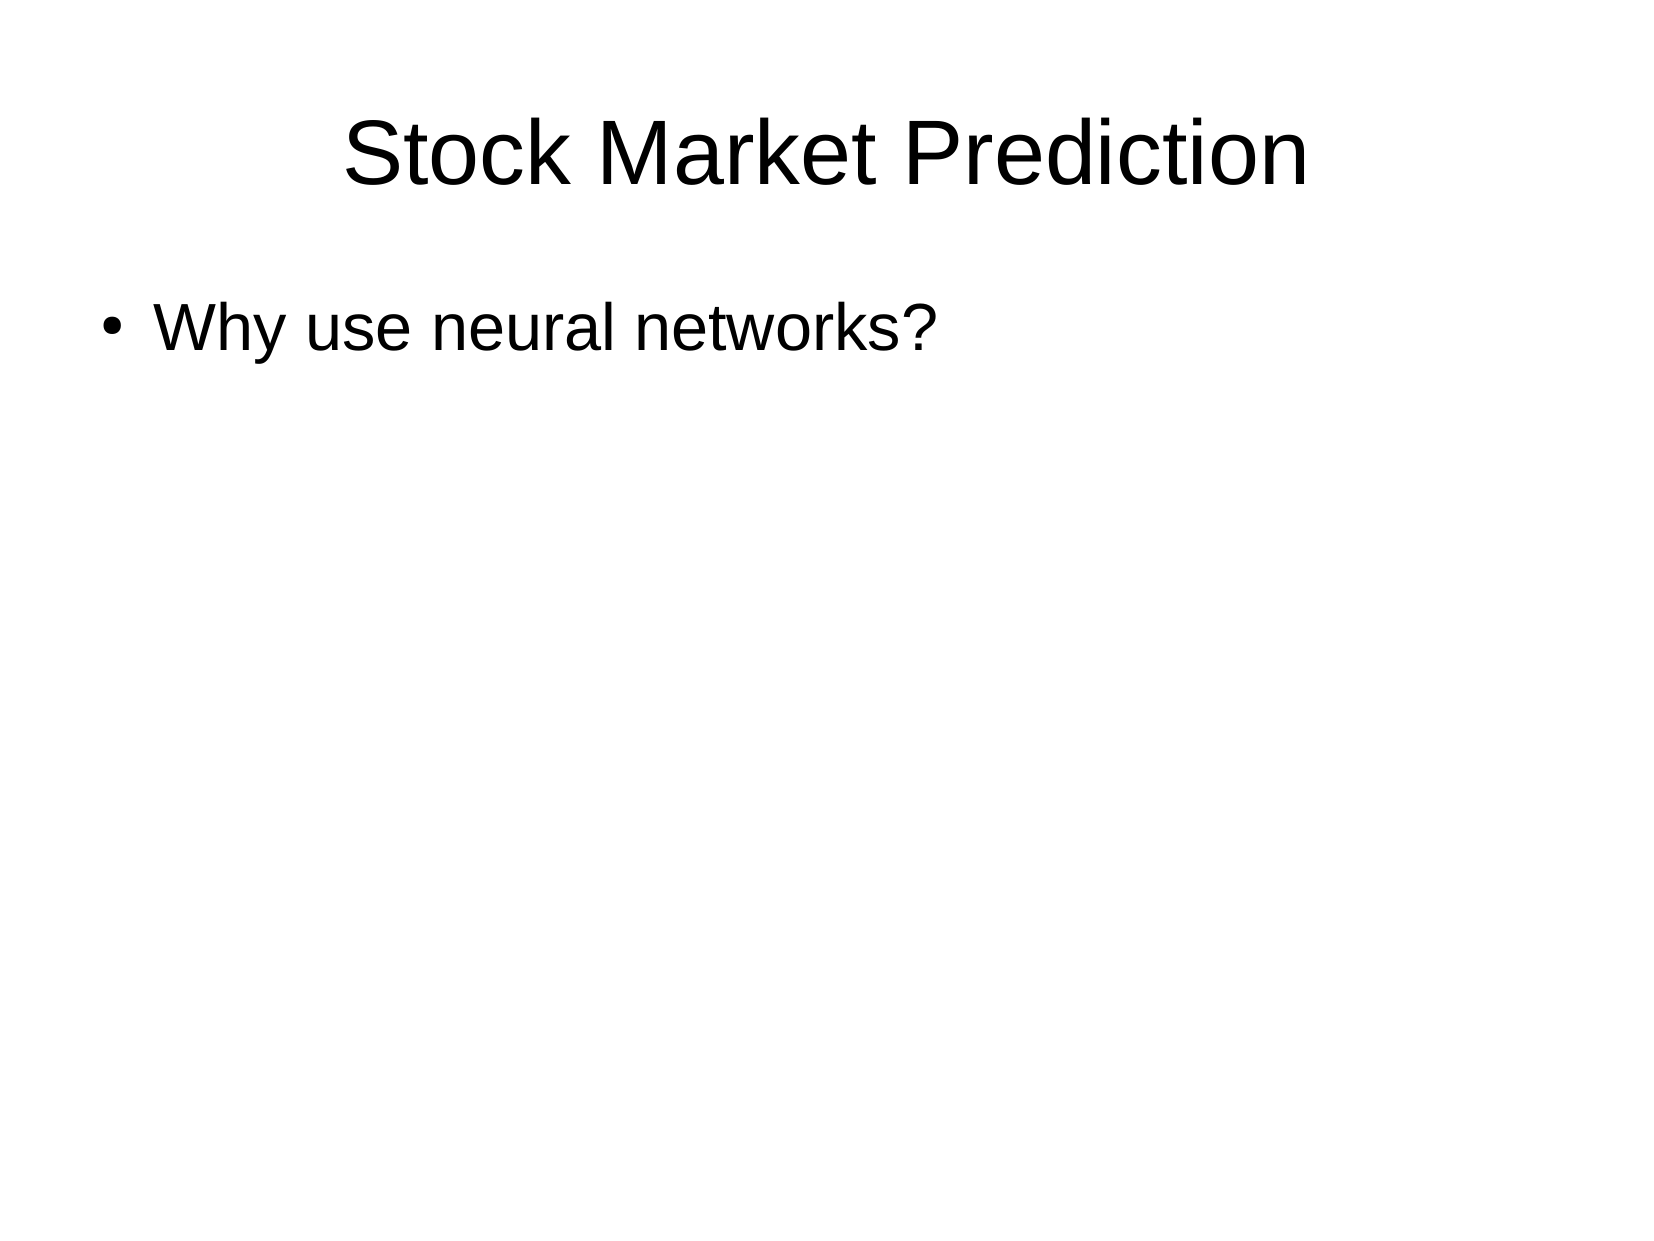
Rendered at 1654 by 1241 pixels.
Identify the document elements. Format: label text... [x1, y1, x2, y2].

title Stock Market Prediction [82, 49, 1571, 257]
list Why use neural networks? [82, 290, 1538, 1010]
